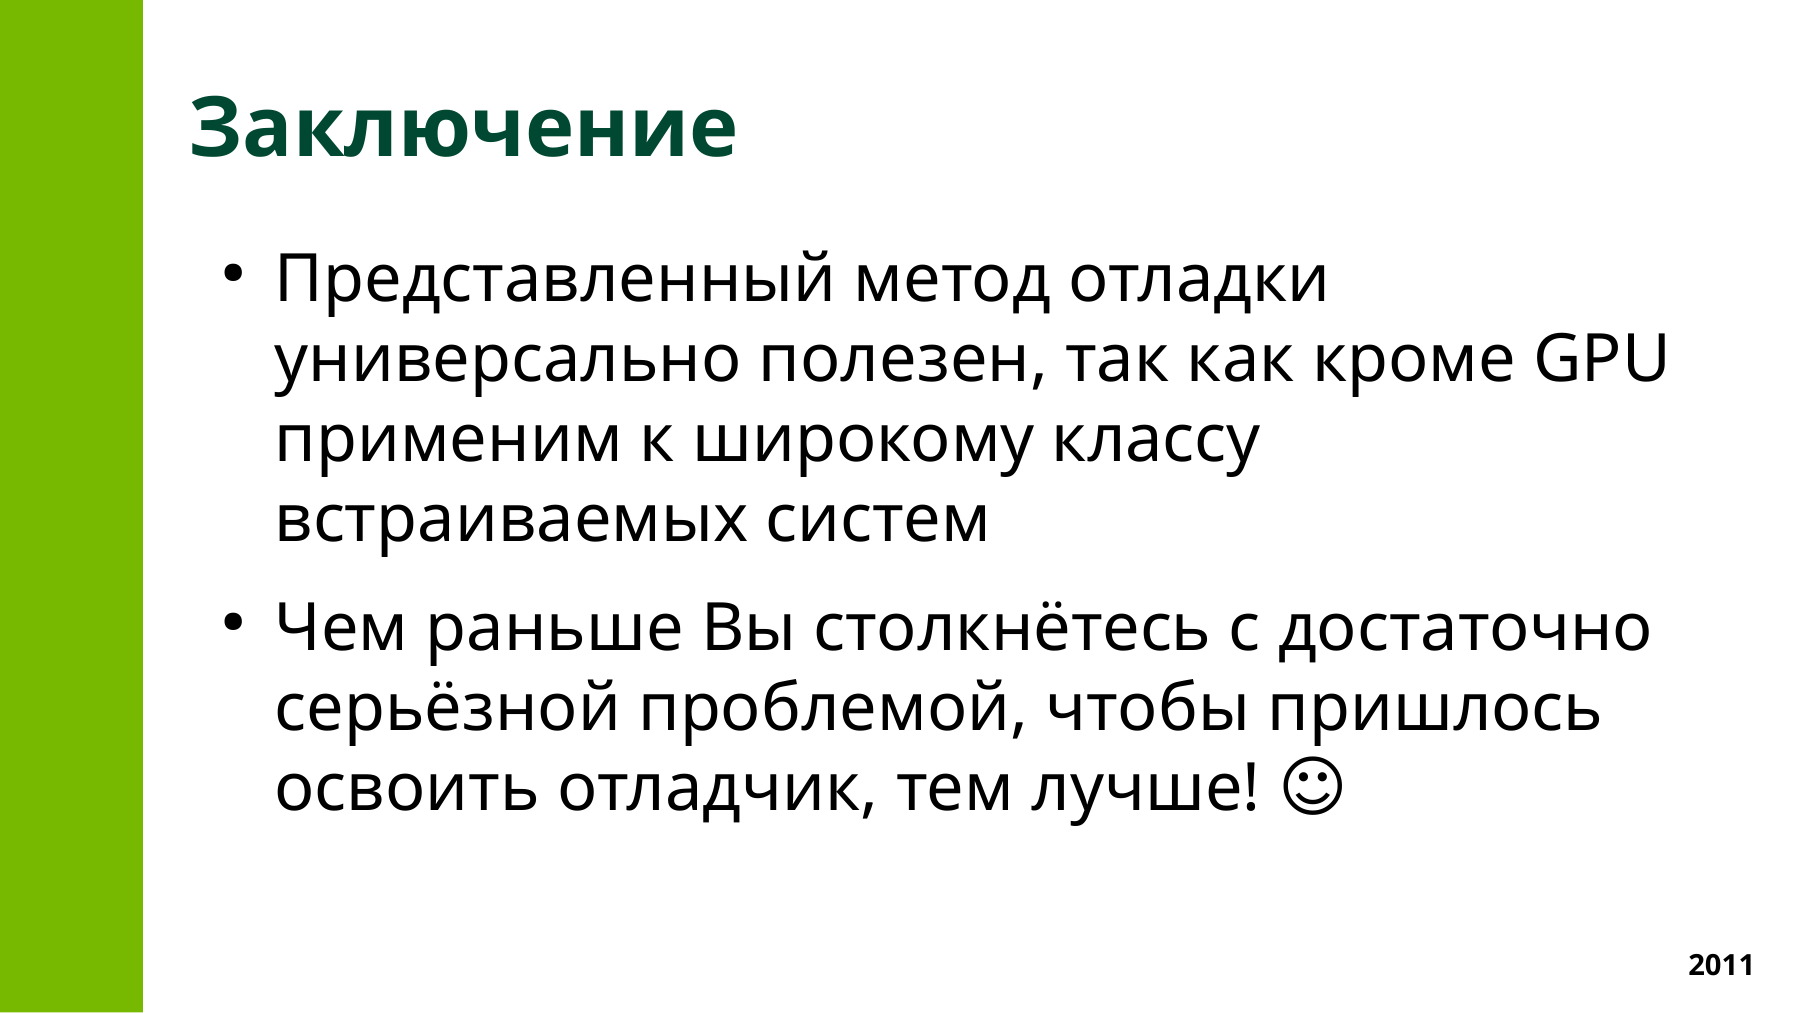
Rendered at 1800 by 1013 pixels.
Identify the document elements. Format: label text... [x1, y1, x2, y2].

list Представленный метод отладки универсально полезен, так как кроме GPU применим к широкому классу встраиваемых систем Чем раньше Вы столкнётесь с достаточно серьёзной проблемой, чтобы пришлось освоить отладчик, тем лучше! ☺ [188, 227, 1733, 976]
title Заключение [188, 40, 1733, 211]
